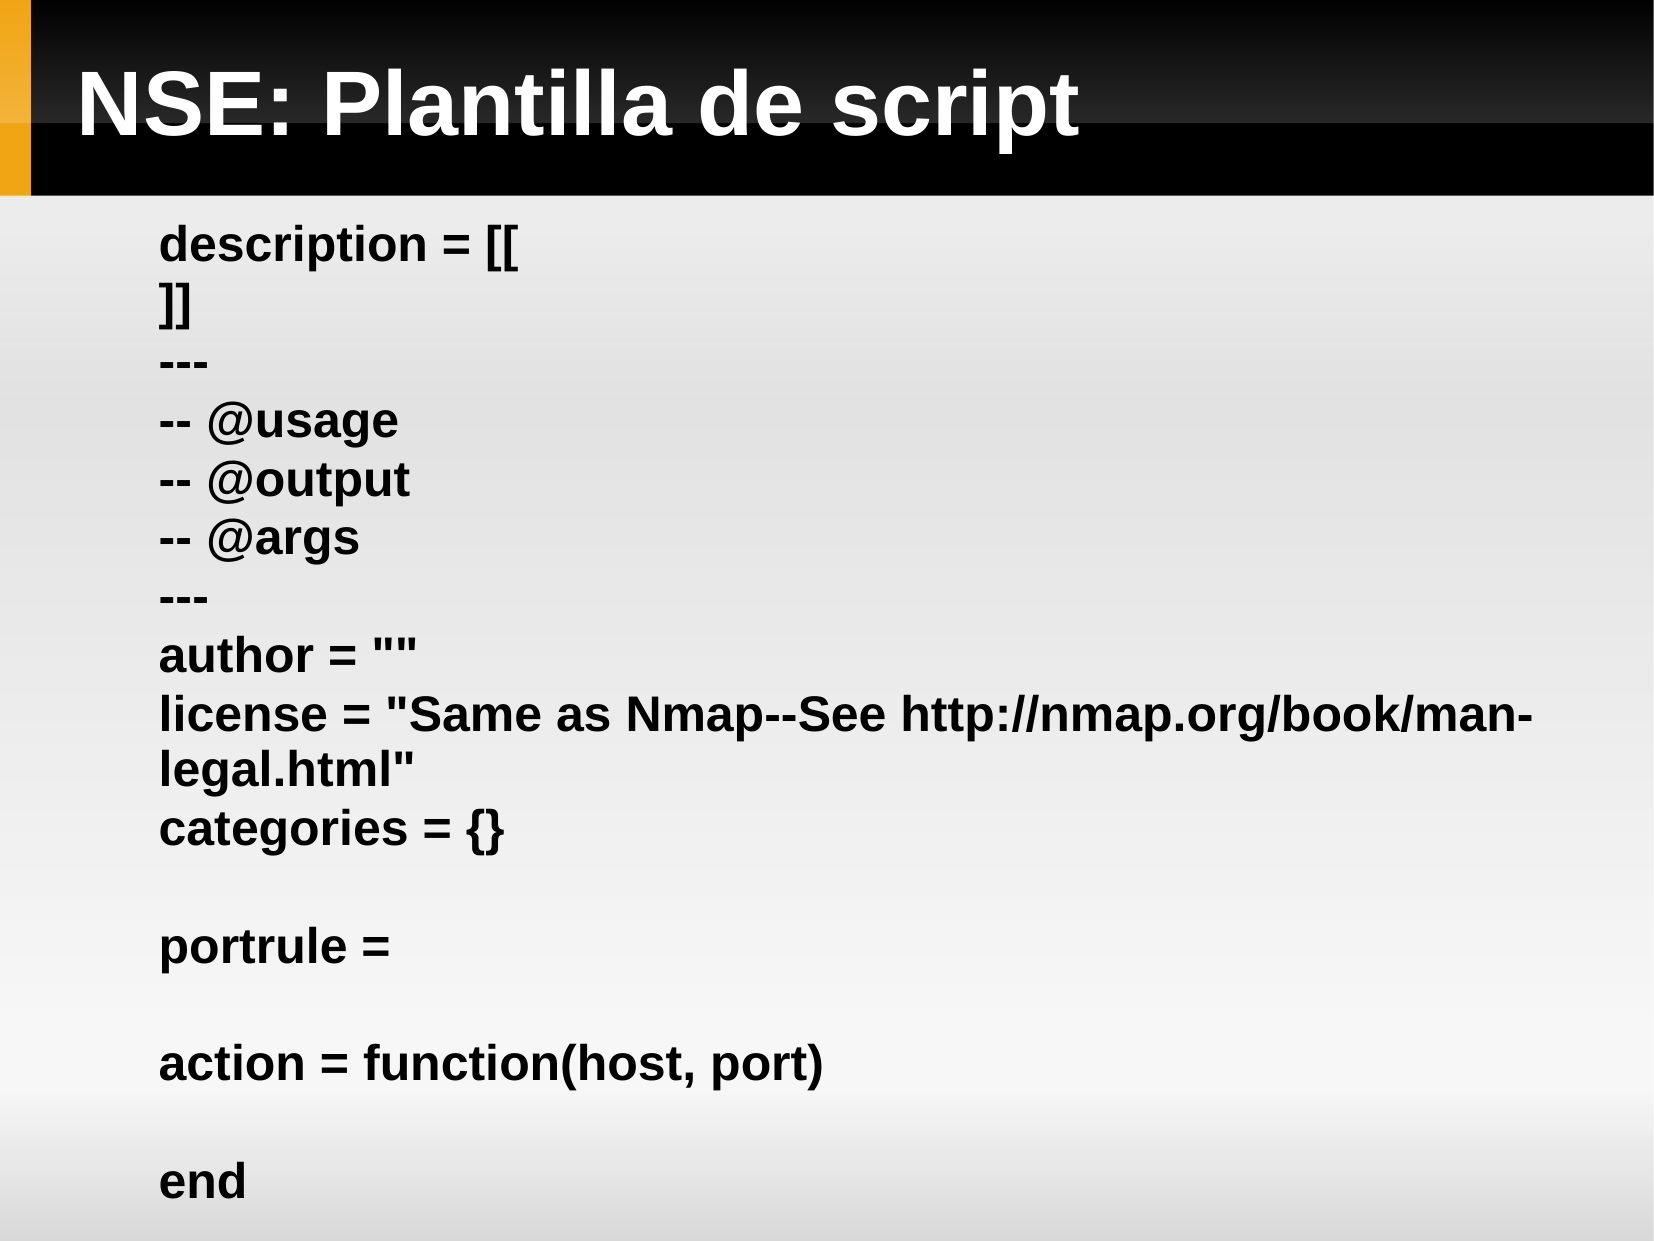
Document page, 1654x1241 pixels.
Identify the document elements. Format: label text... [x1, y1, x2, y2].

picture [0, 0, 1654, 1241]
title NSE: Plantilla de script [76, 0, 1565, 208]
list description = [[ ]] --- -- @usage -- @output -- @args --- author = "" license = "Same as Nmap--See http://nmap.org/book/man-legal.html" categories = {} portrule = action = function(host, port) end [87, 215, 1576, 1209]
